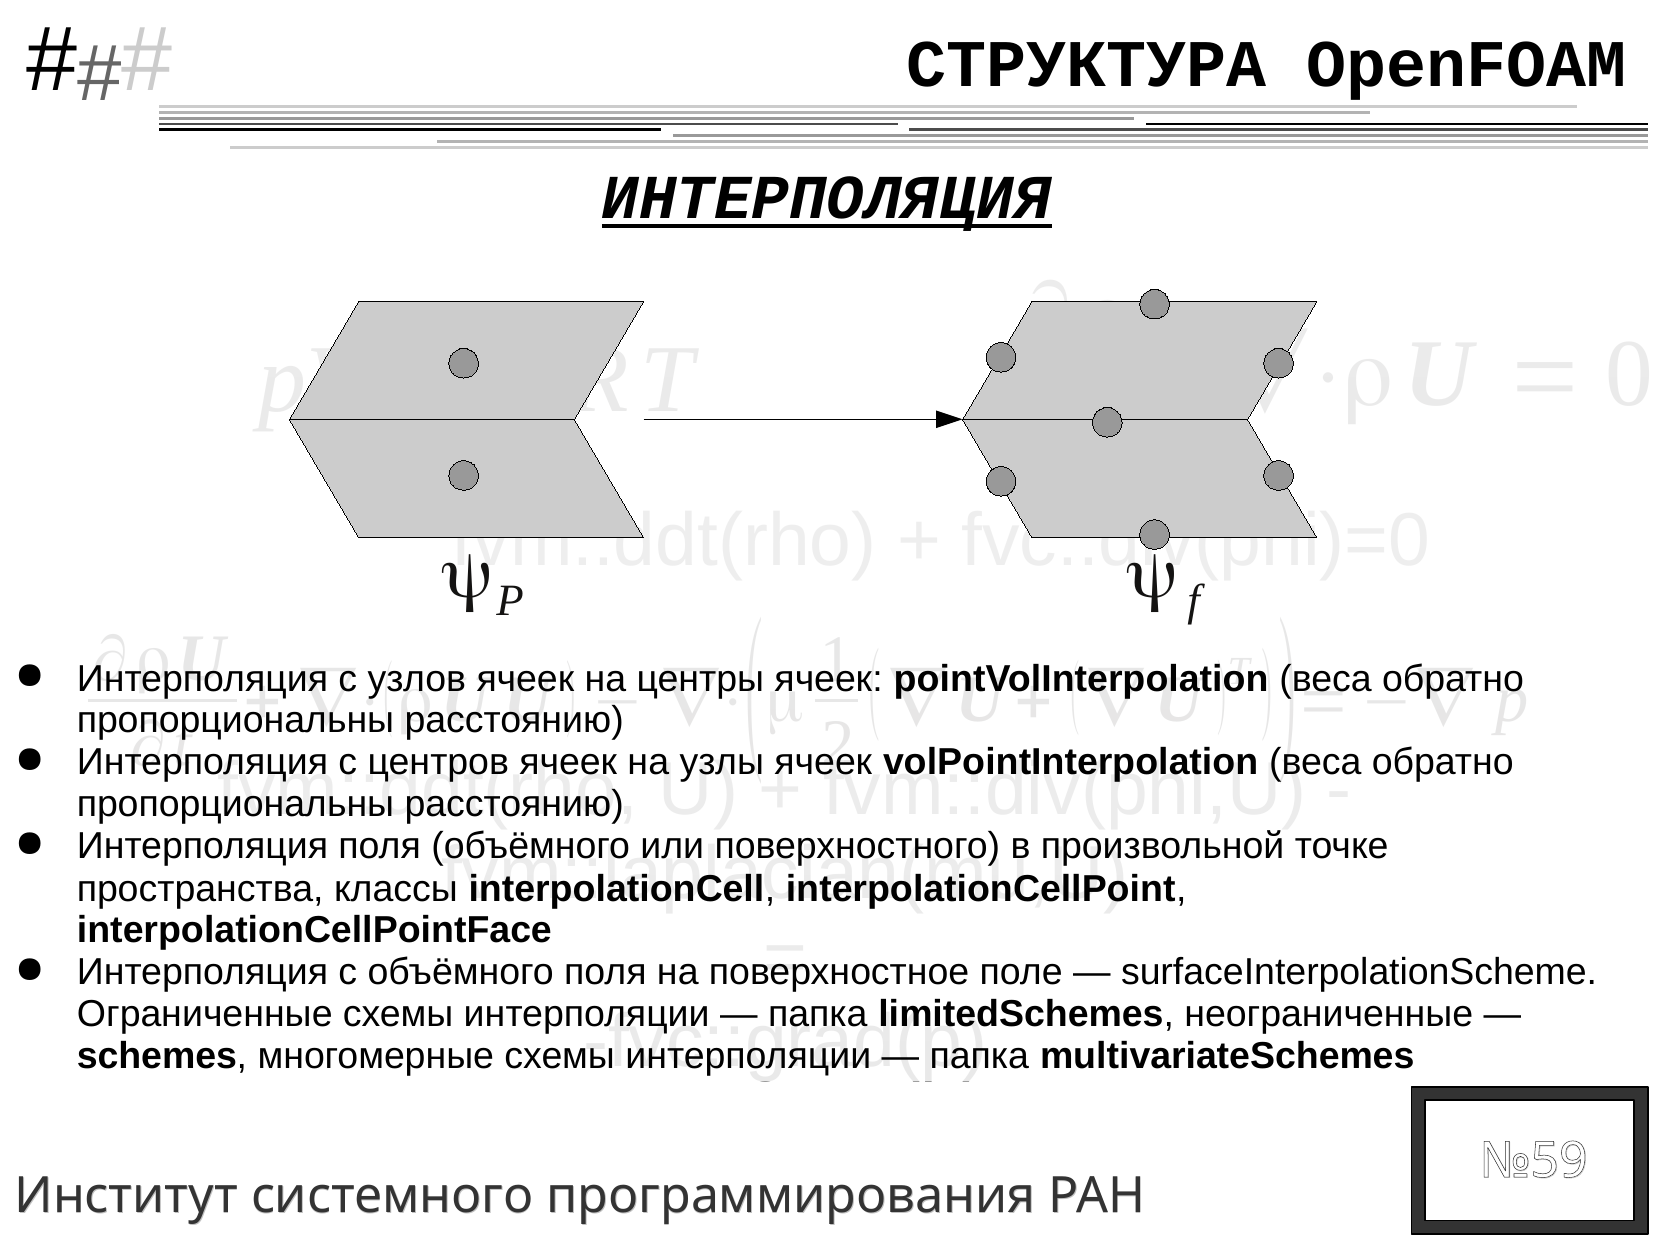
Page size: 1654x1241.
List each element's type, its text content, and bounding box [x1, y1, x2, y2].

text_box [289, 301, 644, 538]
text_box Интерполяция с узлов ячеек на центры ячеек: pointVolInterpolation (веса обратно пропорциональны расстоянию) Интерполяция с центров ячеек на узлы ячеек volPointInterpolation (веса обратно пропорциональны расстоянию) Интерполяция поля (объёмного или поверхностного) в произвольной точке пространства, классы interpolationCell, interpolationCellPoint, interpolationCellPointFace Интерполяция с объёмного поля на поверхностное поле — surfaceInterpolationScheme. Ограниченные схемы интерполяции — папка limitedSchemes, неограниченные — schemes, многомерные схемы интерполяции — папка multivariateSchemes [0, 649, 1628, 1085]
text_box [962, 289, 1317, 538]
chart [1117, 531, 1206, 626]
chart [431, 531, 530, 626]
title ИНТЕРПОЛЯЦИЯ [0, 147, 1654, 257]
